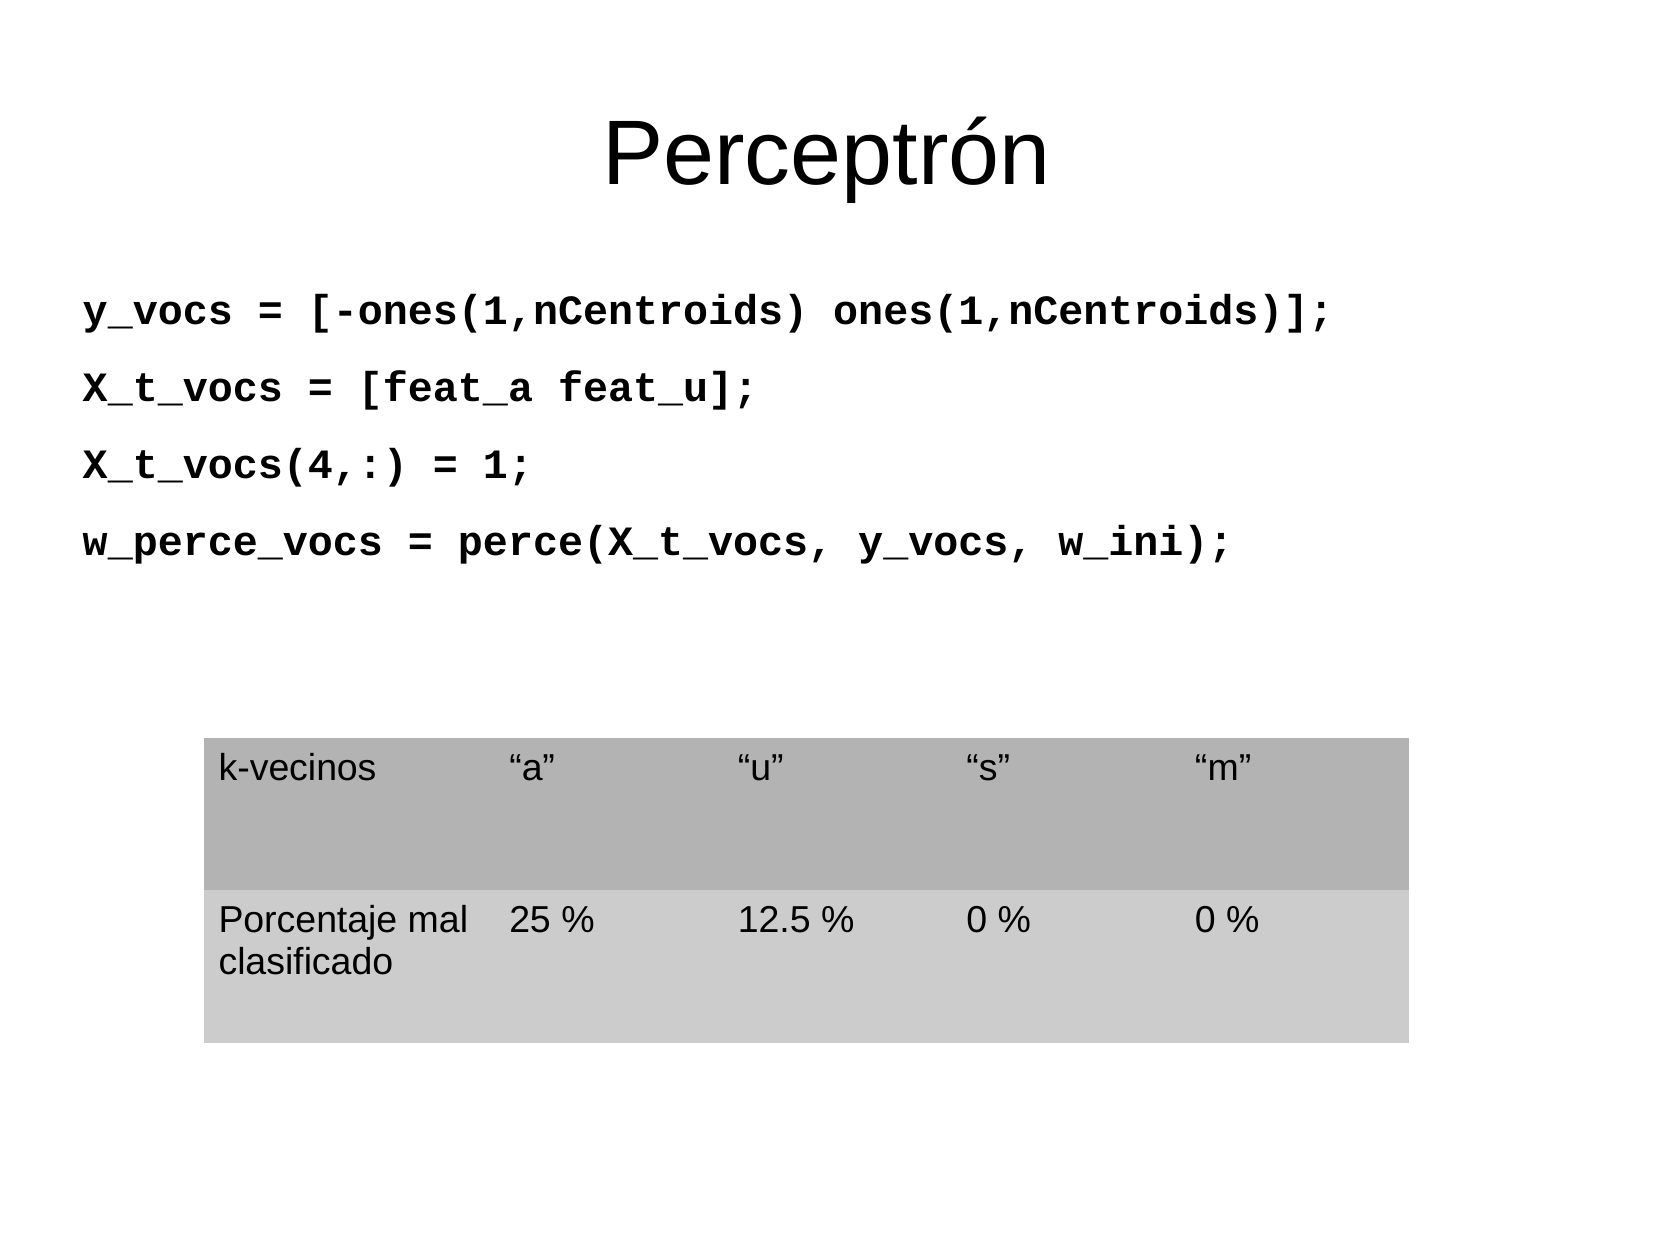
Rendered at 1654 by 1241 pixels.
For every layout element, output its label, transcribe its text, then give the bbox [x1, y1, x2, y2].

title Perceptrón [82, 49, 1571, 257]
table_cell Porcentaje mal clasificado [204, 890, 495, 1043]
table_header “a” [495, 738, 723, 890]
table_header “m” [1180, 738, 1409, 890]
table_cell 0 % [1180, 890, 1409, 1043]
table_header “u” [723, 738, 952, 890]
table_cell 0 % [952, 890, 1180, 1043]
table_header “s” [952, 738, 1180, 890]
table_cell 12.5 % [723, 890, 952, 1043]
table_cell 25 % [495, 890, 723, 1043]
table_header k-vecinos [204, 738, 495, 890]
list y_vocs = [-ones(1,nCentroids) ones(1,nCentroids)]; X_t_vocs = [feat_a feat_u]; X_t_vocs(4,:) = 1; w_perce_vocs = perce(X_t_vocs, y_vocs, w_ini); [82, 290, 1538, 1010]
